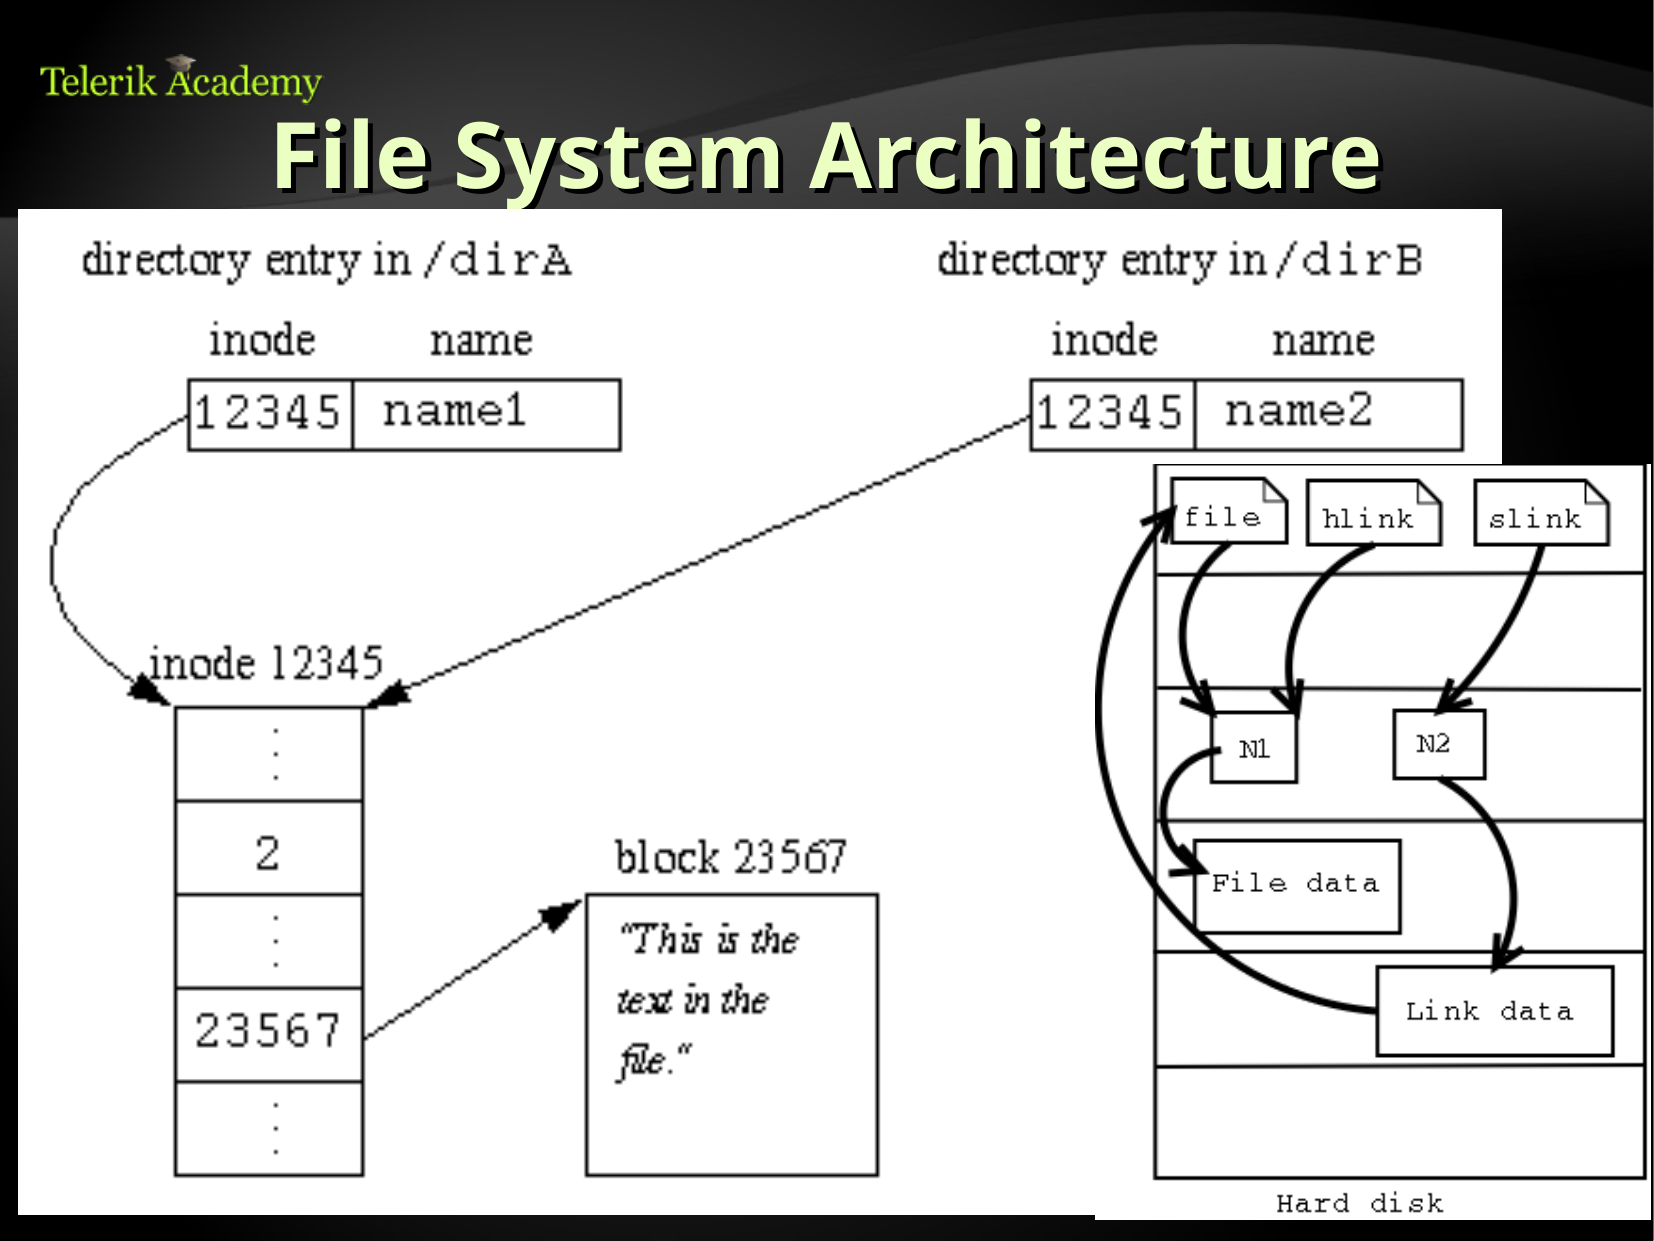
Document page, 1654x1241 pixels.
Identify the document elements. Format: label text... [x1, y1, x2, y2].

title File System Architecture [82, 49, 1571, 257]
picture [0, 0, 1654, 1241]
